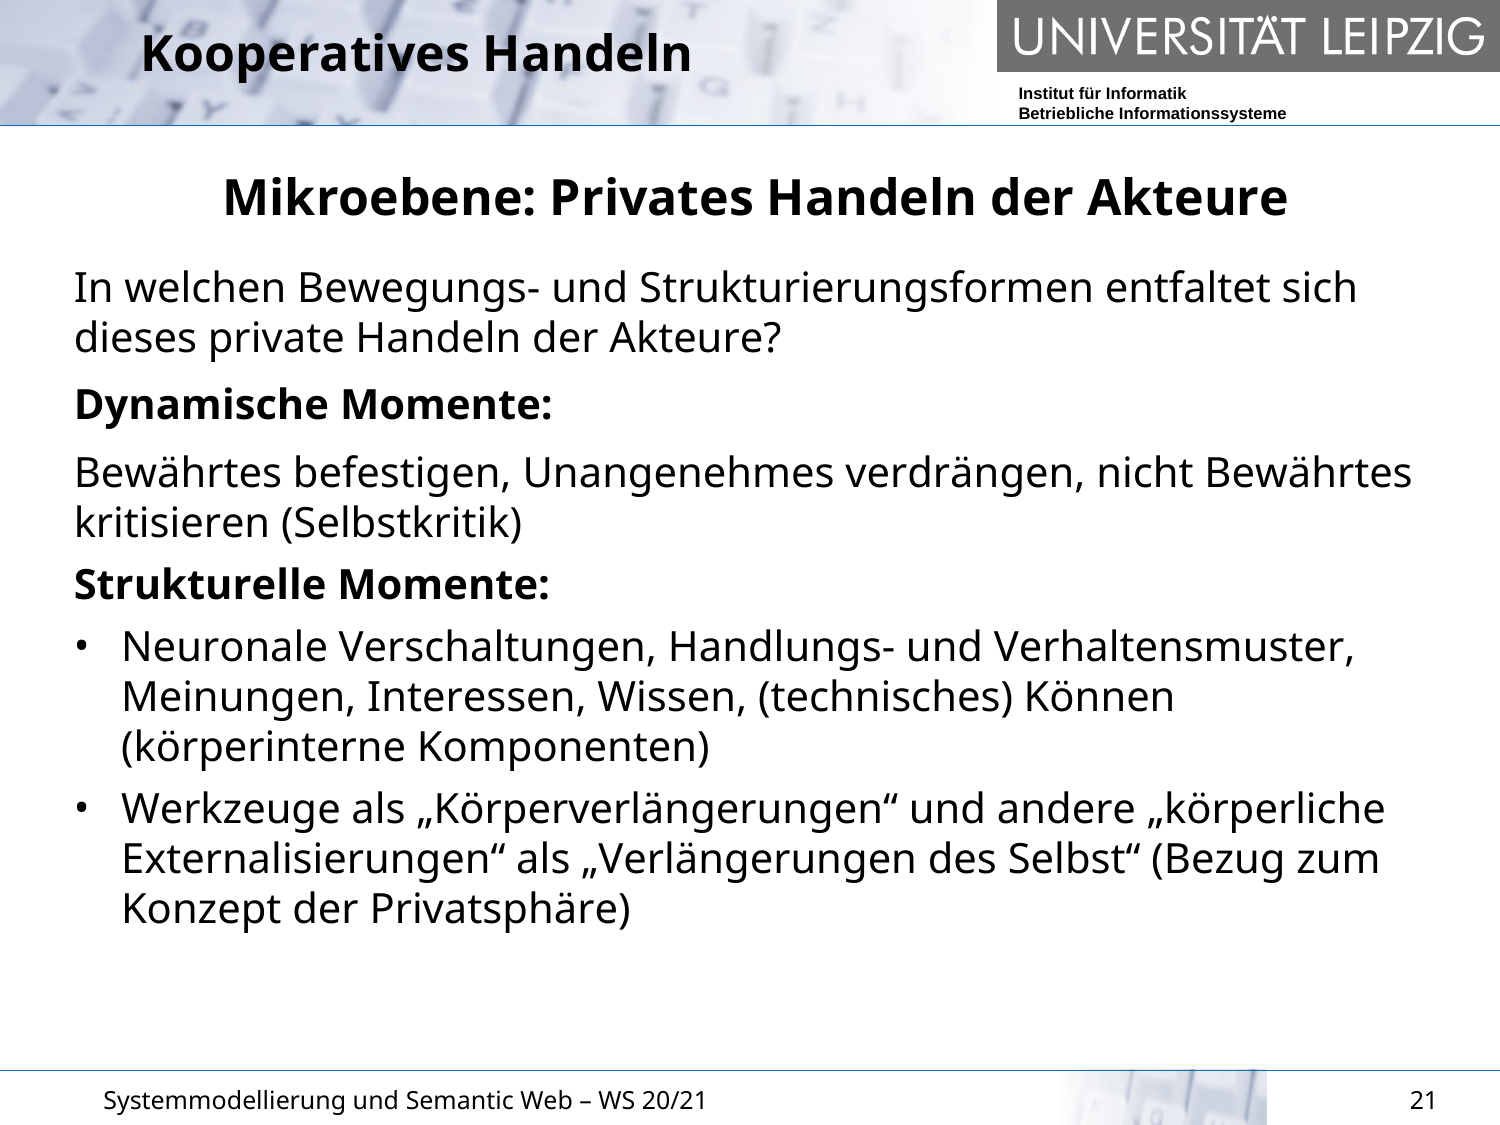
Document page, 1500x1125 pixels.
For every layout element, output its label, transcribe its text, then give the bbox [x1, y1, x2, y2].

picture [1057, 1071, 1267, 1125]
picture [0, 0, 1500, 125]
text_box Kooperatives Handeln [126, 13, 709, 90]
text_box Mikroebene: Privates Handeln der Akteure In welchen Bewegungs- und Strukturierungsformen entfaltet sich dieses private Handeln der Akteure? Dynamische Momente: Bewährtes befestigen, Unangenehmes verdrängen, nicht Bewährtes kritisieren (Selbstkritik) Strukturelle Momente: Neuronale Verschaltungen, Handlungs- und Verhaltensmuster, Meinungen, Interessen, Wissen, (technisches) Können (körperinterne Komponenten) Werkzeuge als „Körperverlängerungen“ und andere „körperliche Externalisierungen“ als „Verlängerungen des Selbst“ (Bezug zum Konzept der Privatsphäre) [59, 157, 1453, 939]
